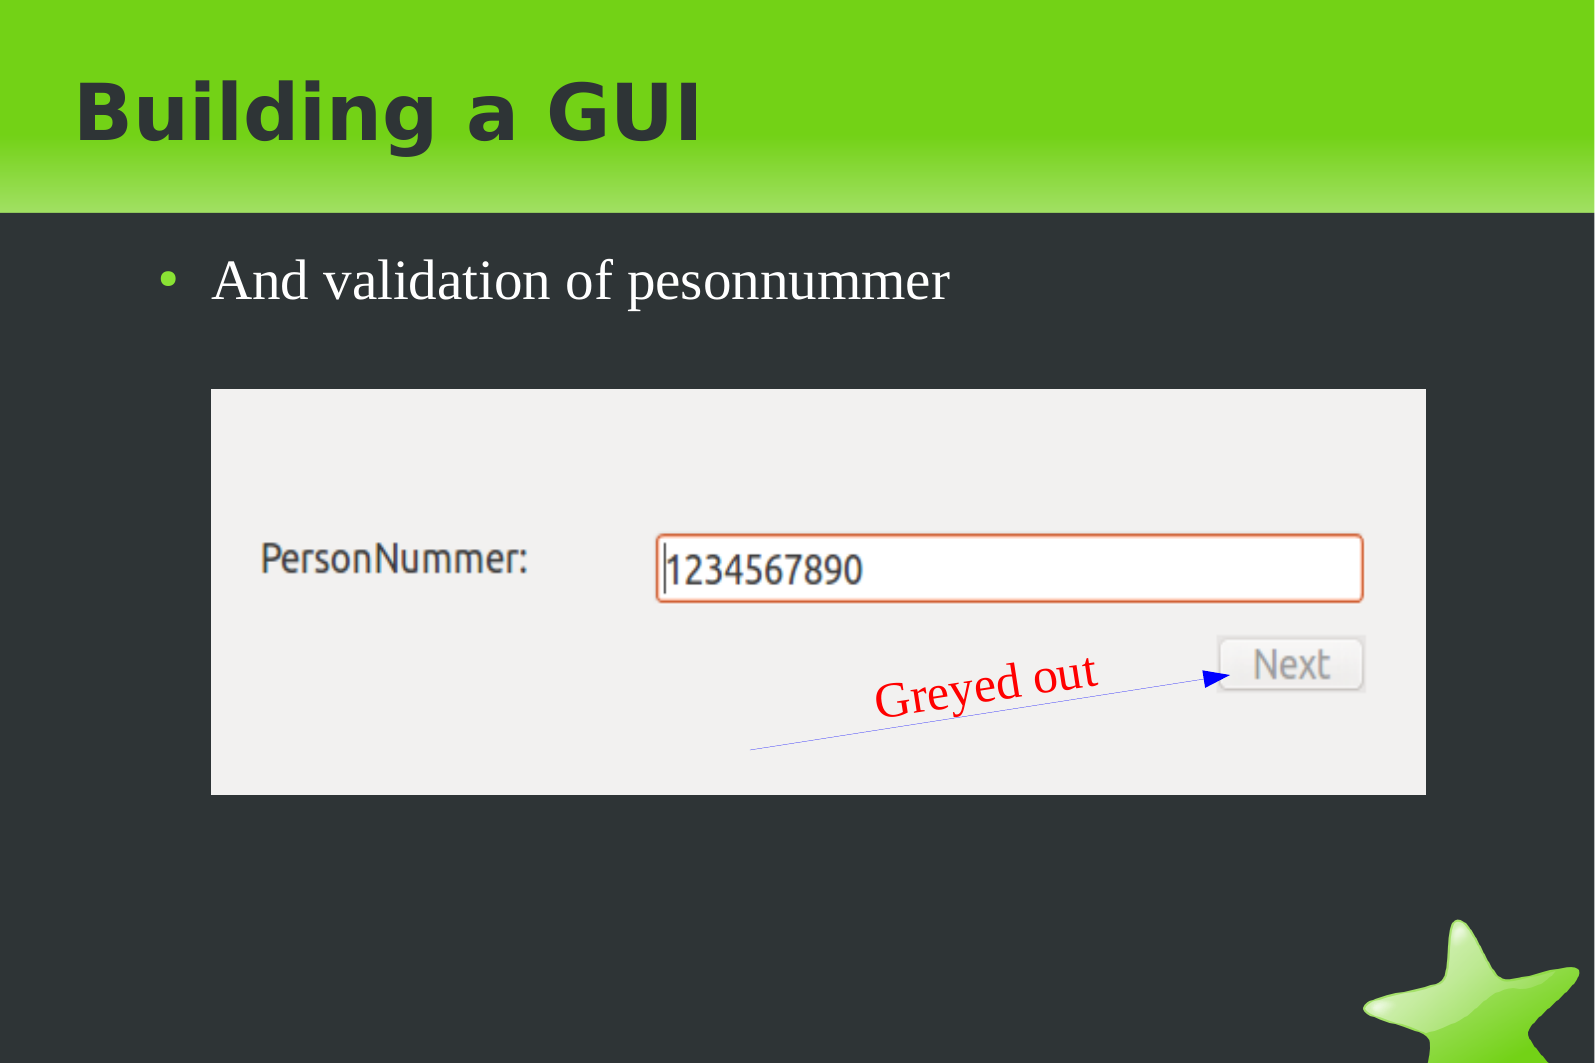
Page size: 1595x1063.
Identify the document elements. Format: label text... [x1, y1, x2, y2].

list And validation of pesonnummer [79, 248, 1515, 951]
picture [0, 0, 1595, 1063]
title Building a GUI [74, 25, 1510, 203]
